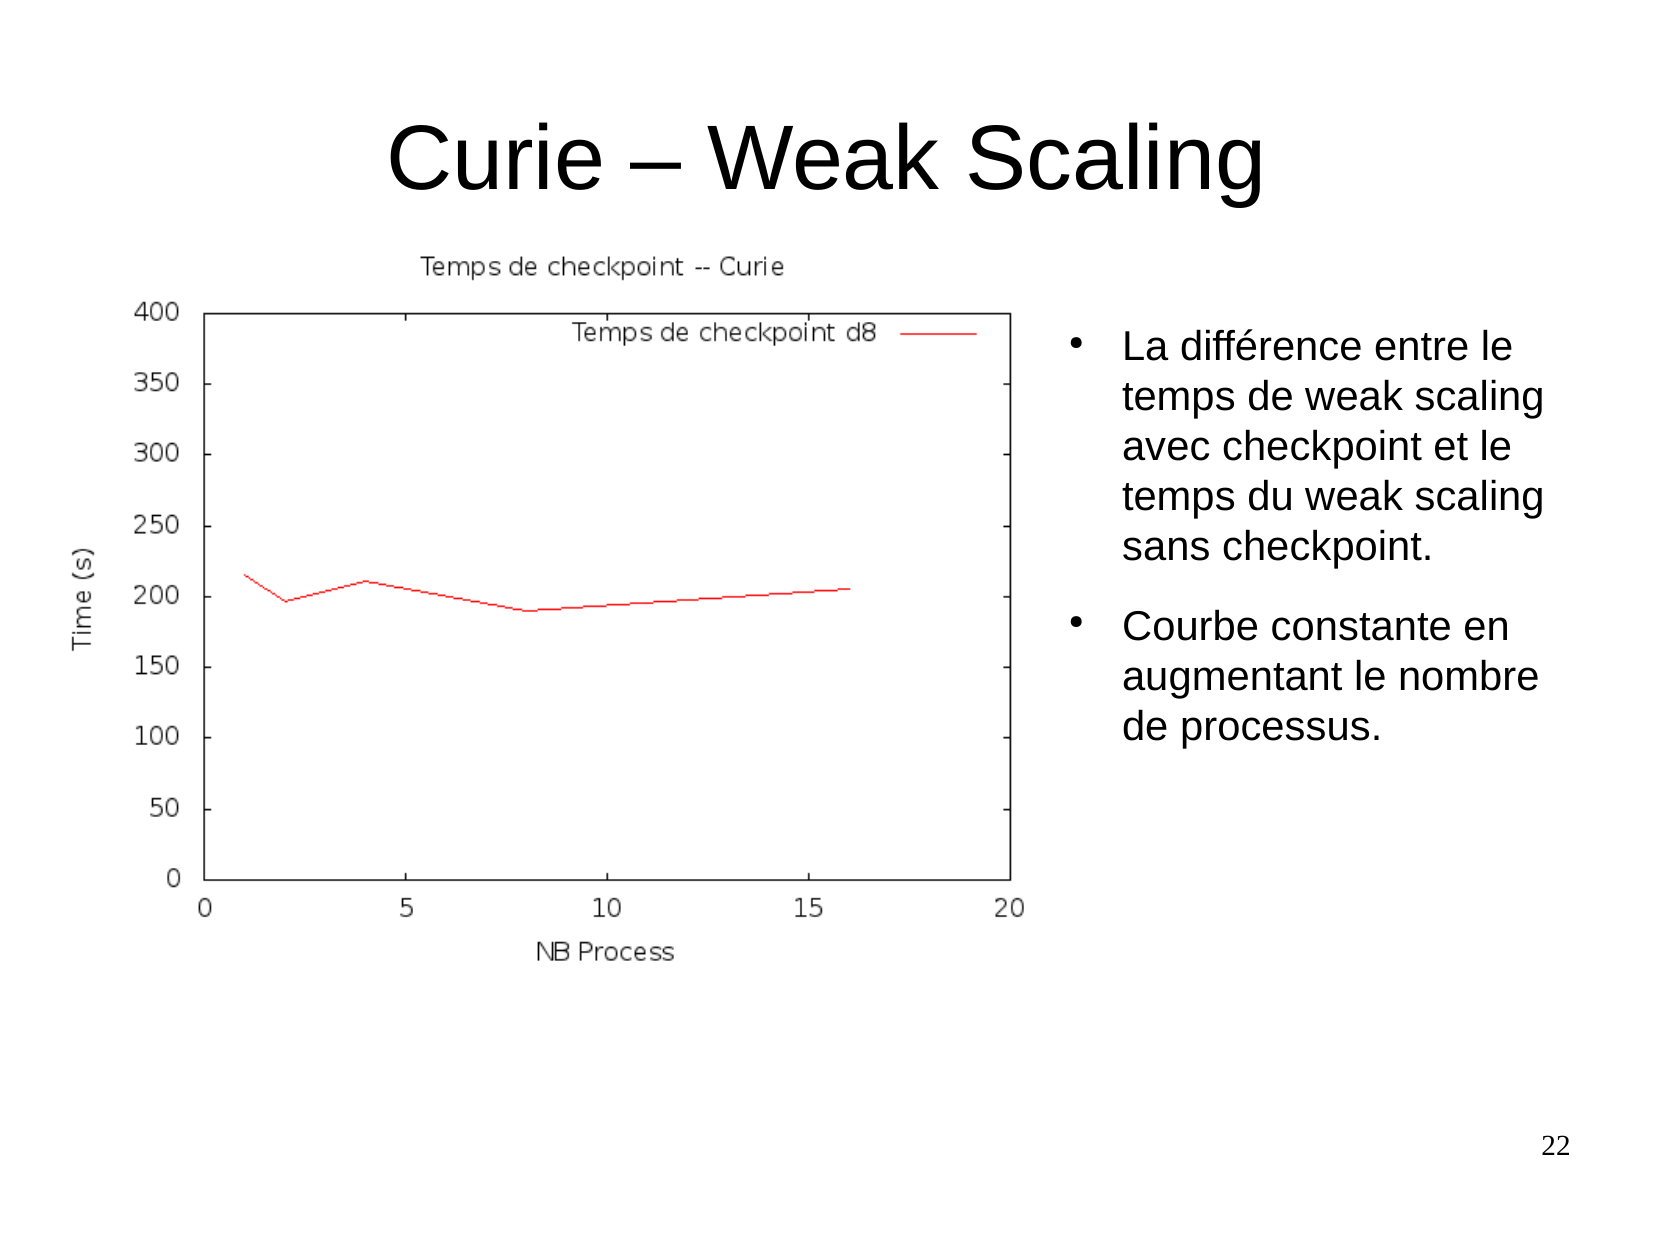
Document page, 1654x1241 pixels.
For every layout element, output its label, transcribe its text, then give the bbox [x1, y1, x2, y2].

picture [63, 224, 1063, 975]
text_box La différence entre le temps de weak scaling avec checkpoint et le temps du weak scaling sans checkpoint. Courbe constante en augmentant le nombre de processus. [1051, 318, 1561, 1028]
title Curie – Weak Scaling [82, 49, 1571, 257]
